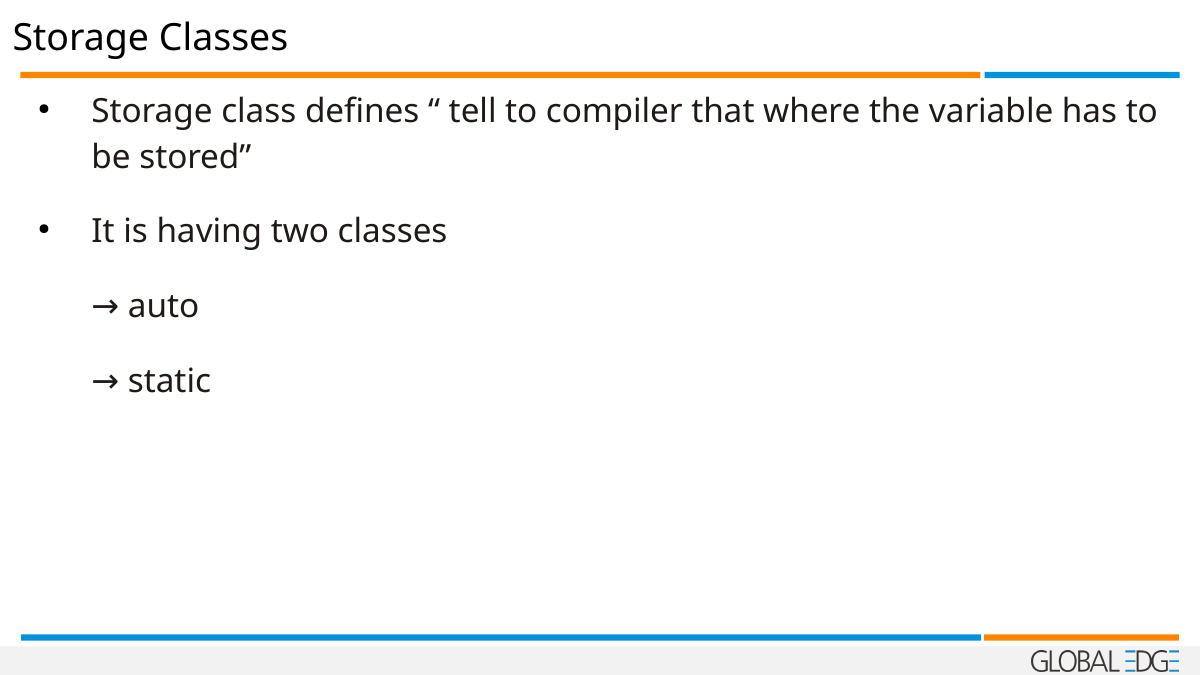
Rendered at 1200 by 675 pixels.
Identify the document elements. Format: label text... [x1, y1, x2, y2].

picture [1031, 650, 1179, 672]
list Storage class defines “ tell to compiler that where the variable has to be stored” It is having two classes → auto → static [20, 87, 1179, 628]
title Storage Classes [12, 9, 1088, 63]
